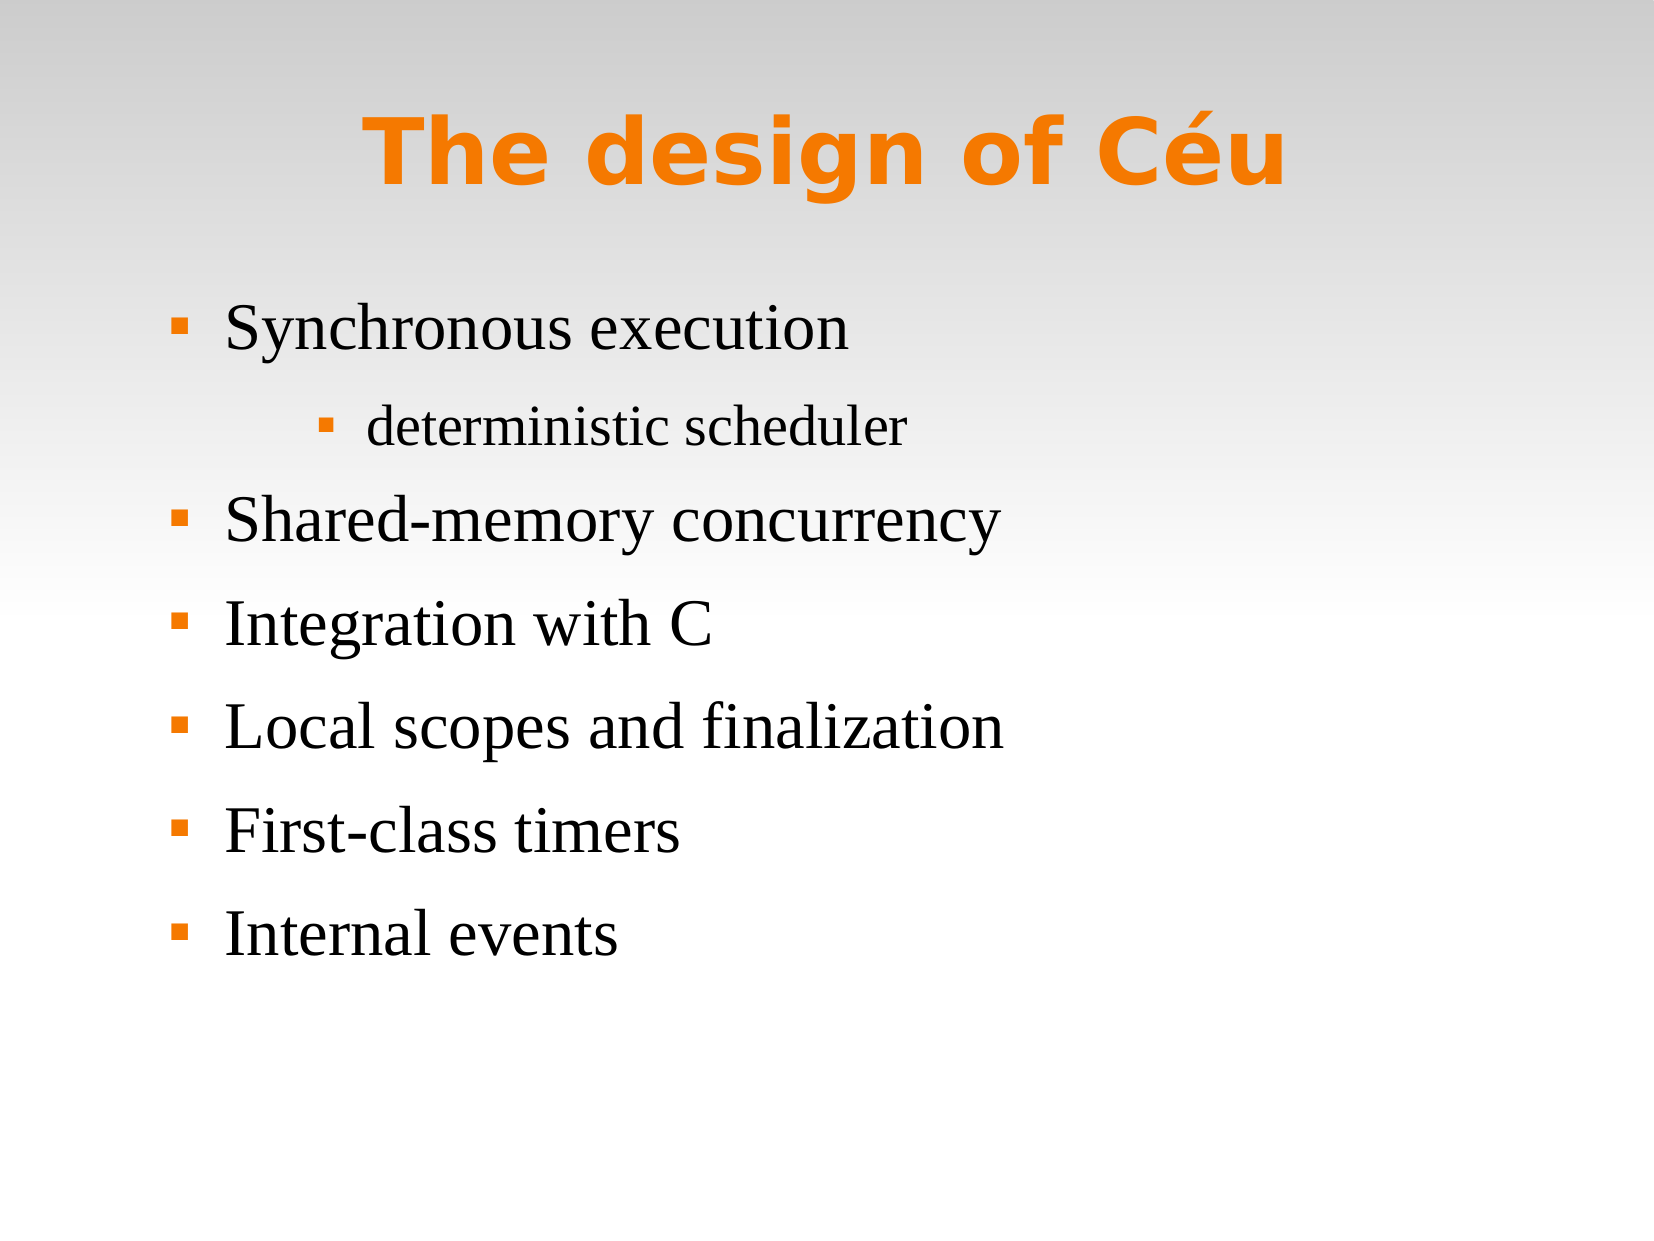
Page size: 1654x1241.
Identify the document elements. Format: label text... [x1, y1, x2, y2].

list Synchronous execution deterministic scheduler Shared-memory concurrency Integration with C Local scopes and finalization First-class timers Internal events [82, 290, 1571, 1109]
title The design of Céu [82, 49, 1571, 257]
